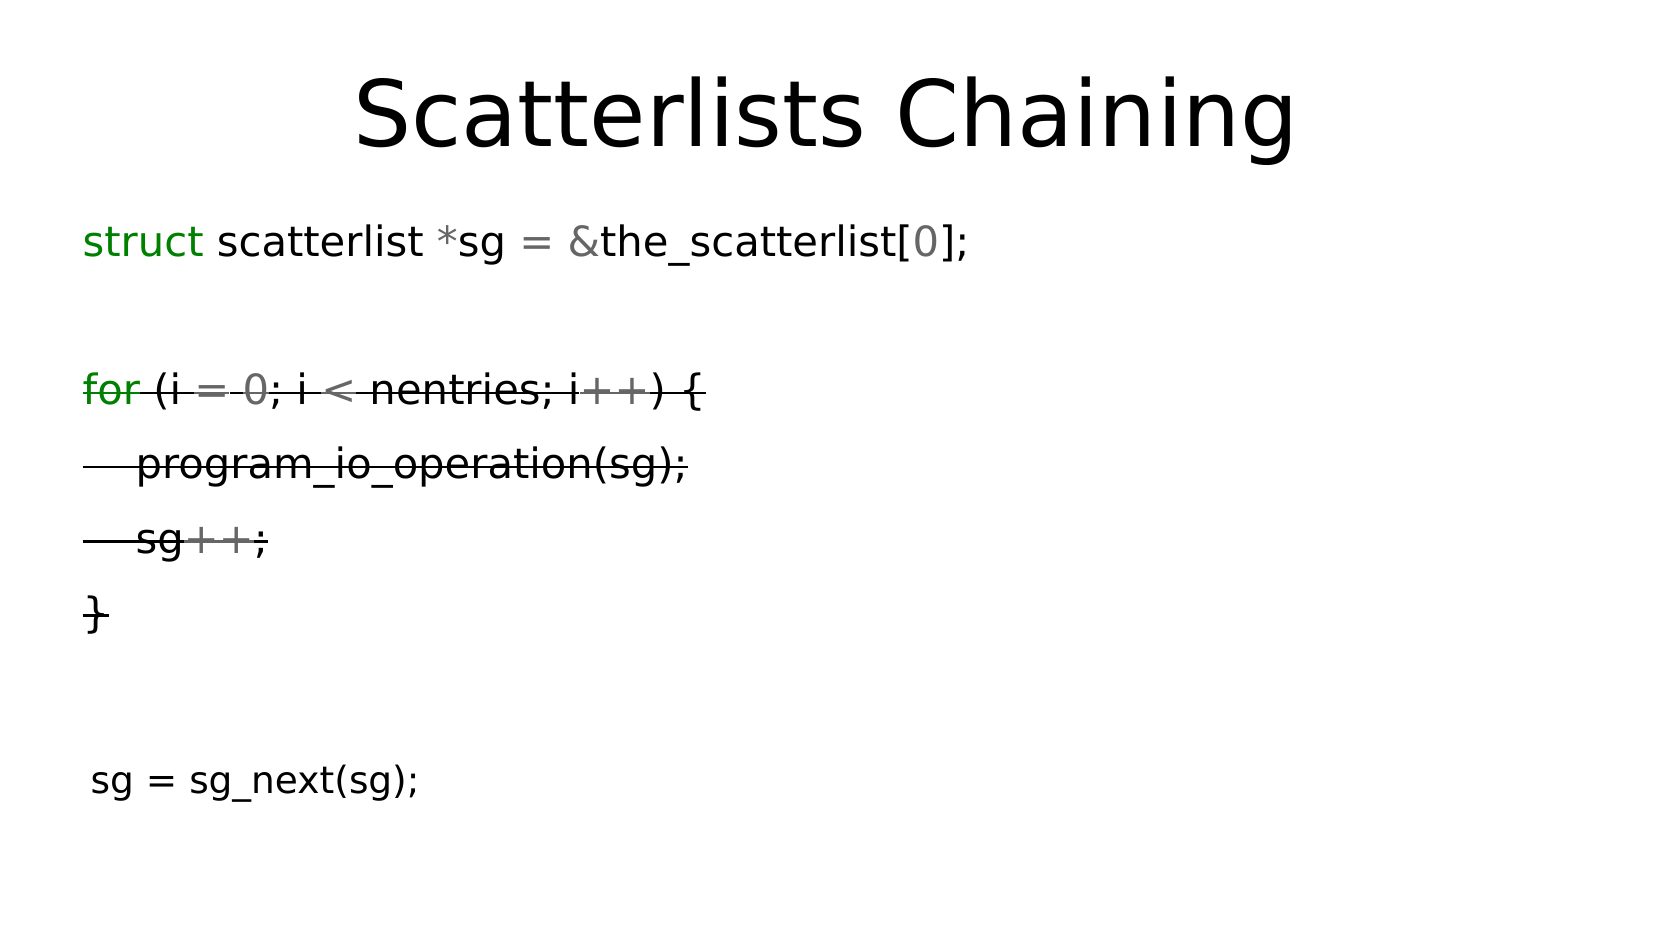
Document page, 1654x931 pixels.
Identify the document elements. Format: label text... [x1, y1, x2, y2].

title Scatterlists Chaining [82, 37, 1571, 193]
text_box sg = sg_next(sg); [75, 751, 436, 811]
list struct scatterlist *sg = &the_scatterlist[0]; for (i = 0; i < nentries; i++) { program_io_operation(sg); sg++; } [82, 217, 1571, 661]
